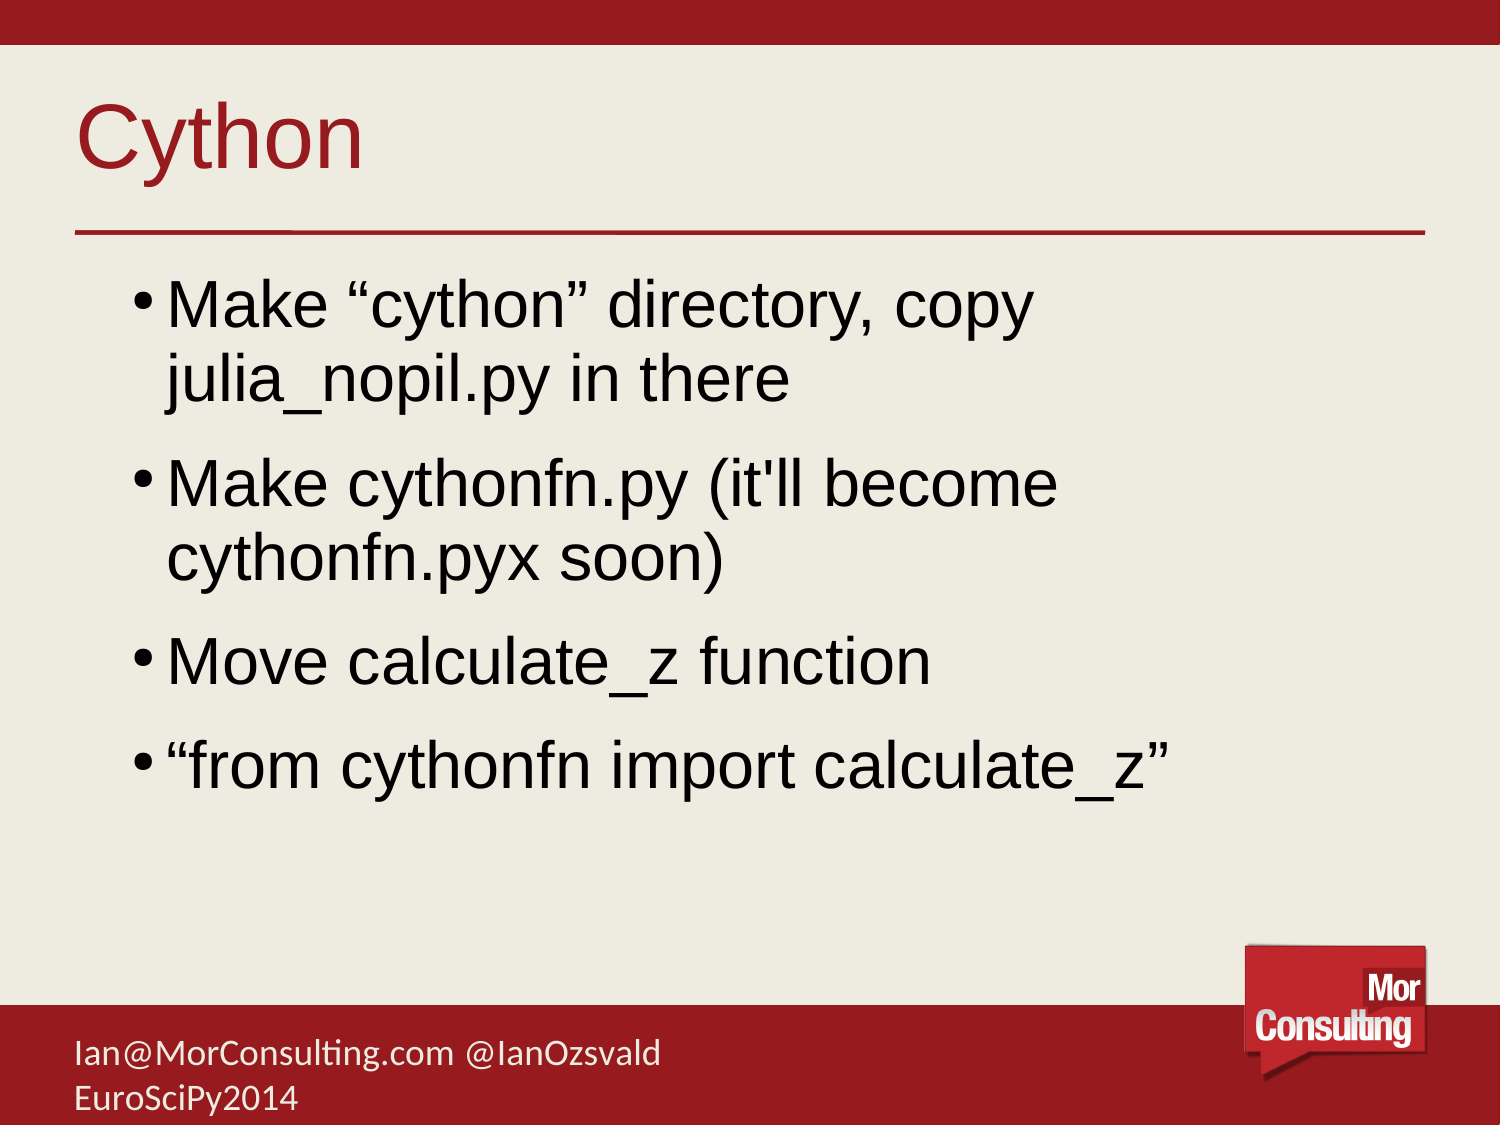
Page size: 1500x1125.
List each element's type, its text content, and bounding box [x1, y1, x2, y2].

title Cython [74, 44, 1425, 232]
list Make “cython” directory, copy julia_nopil.py in there Make cythonfn.py (it'll become cythonfn.pyx soon) Move calculate_z function “from cythonfn import calculate_z” [75, 263, 1395, 916]
picture [1230, 935, 1438, 1089]
